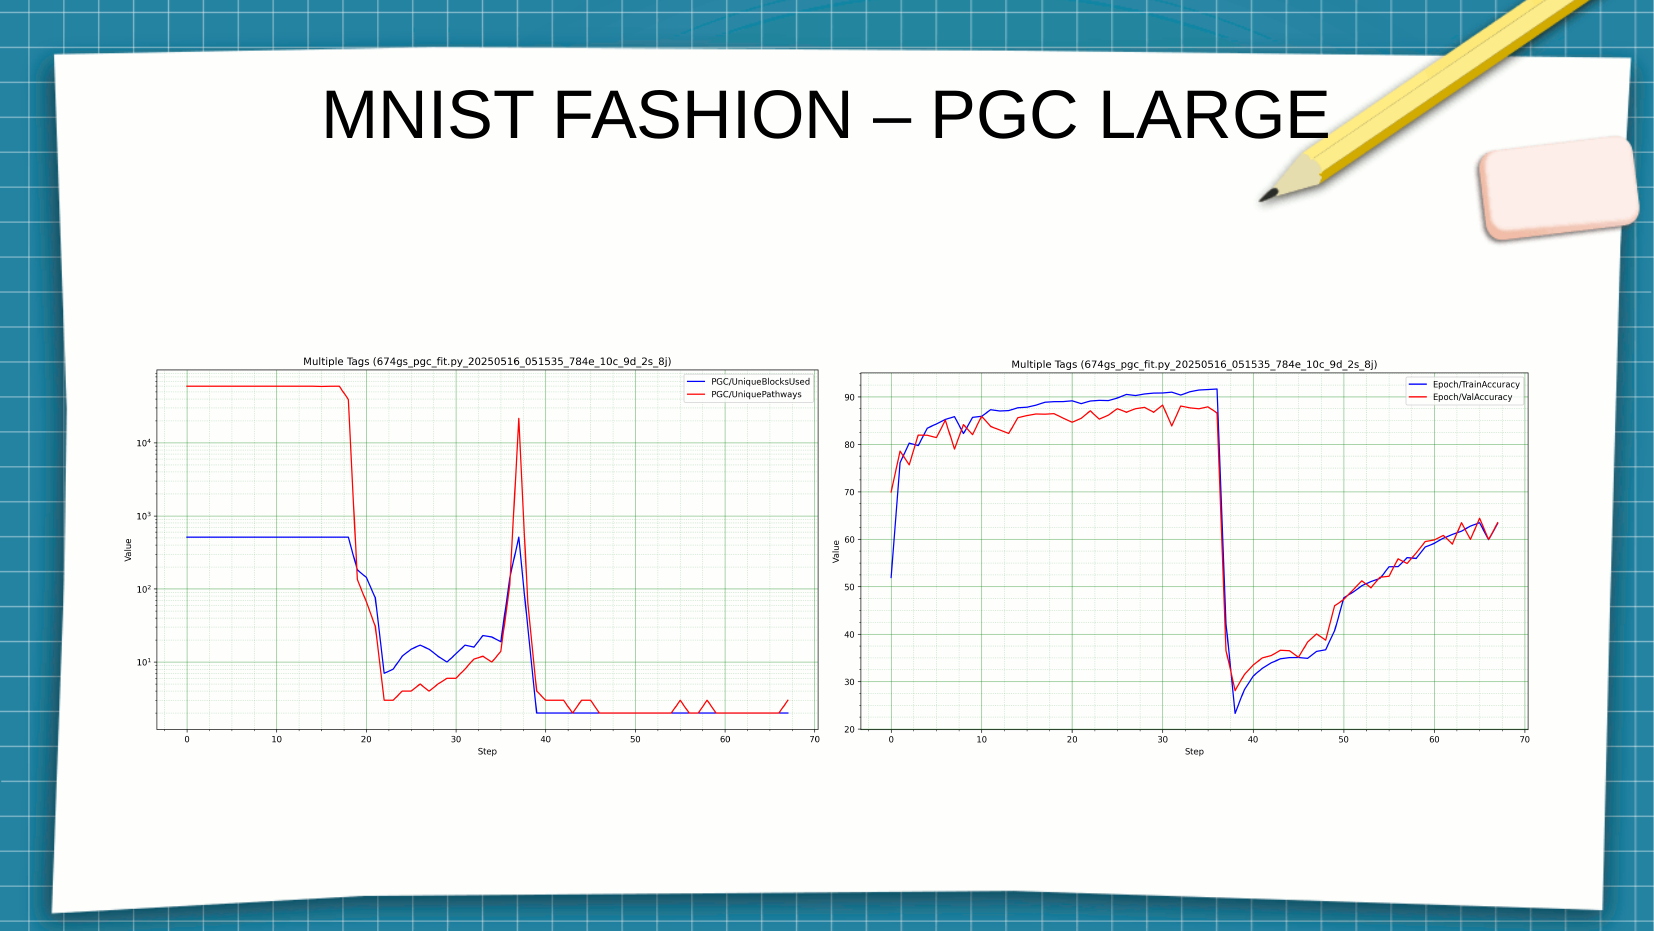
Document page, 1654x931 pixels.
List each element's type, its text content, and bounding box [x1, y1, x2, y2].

title MNIST FASHION – PGC LARGE [82, 37, 1571, 193]
picture [0, 0, 1654, 931]
